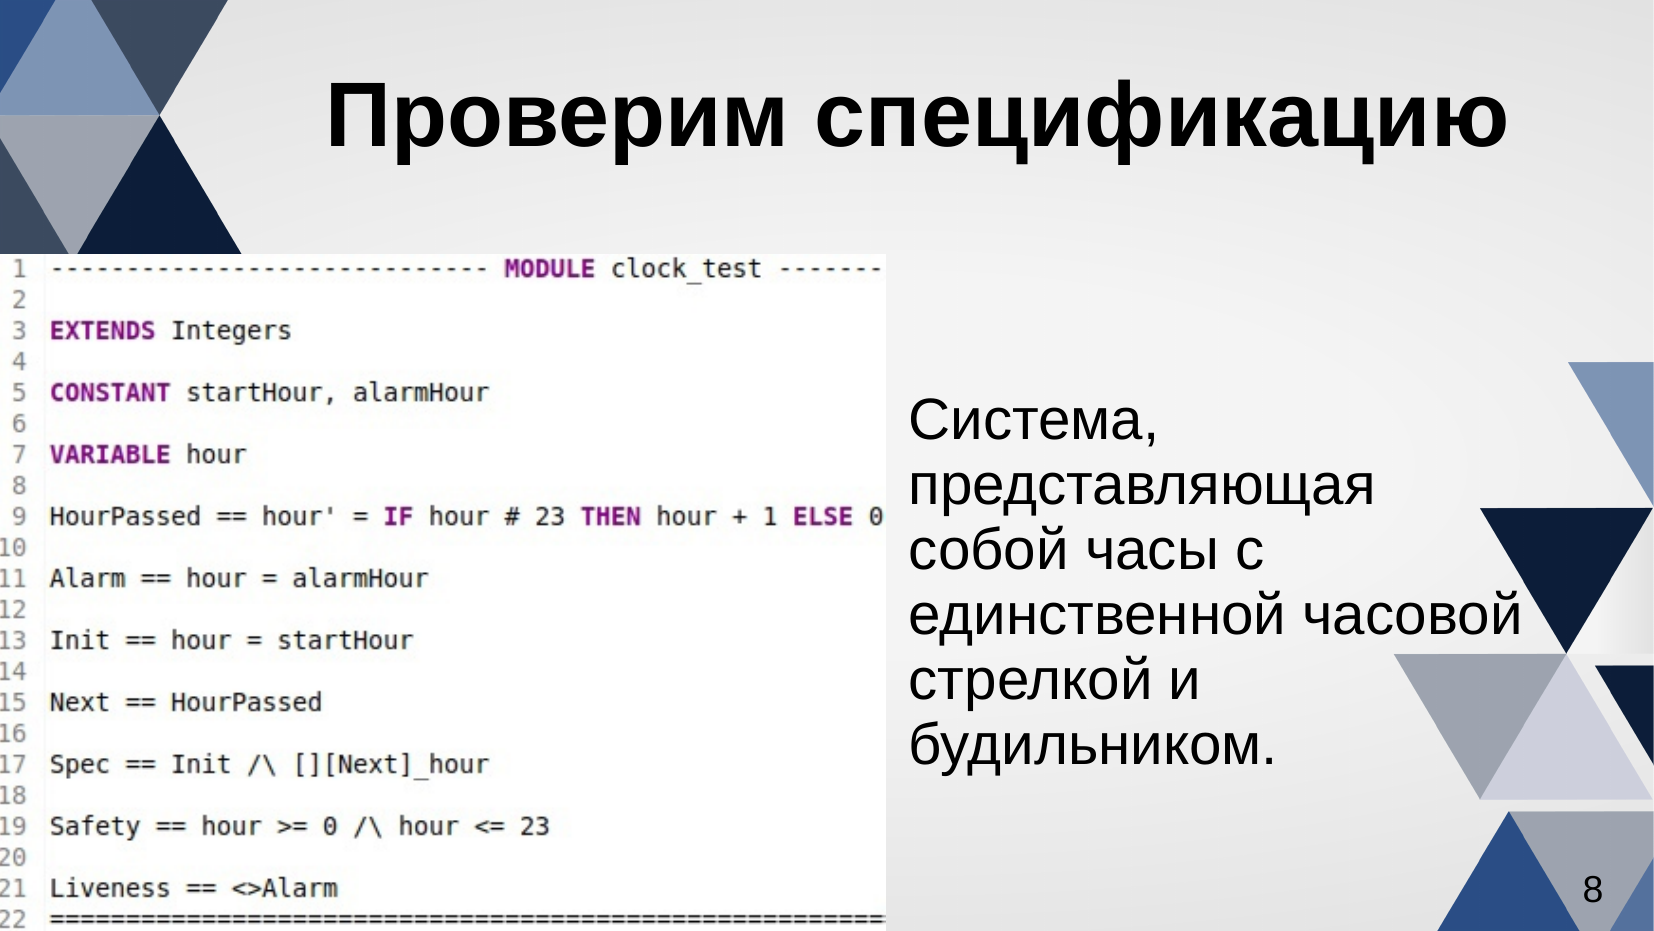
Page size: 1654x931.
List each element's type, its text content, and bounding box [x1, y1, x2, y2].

picture [0, 0, 1654, 931]
text_box <number> [1567, 861, 1654, 919]
text_box Система, представляющая собой часы с единственной часовой стрелкой и будильником. [893, 379, 1546, 931]
title Проверим спецификацию [174, 37, 1654, 193]
